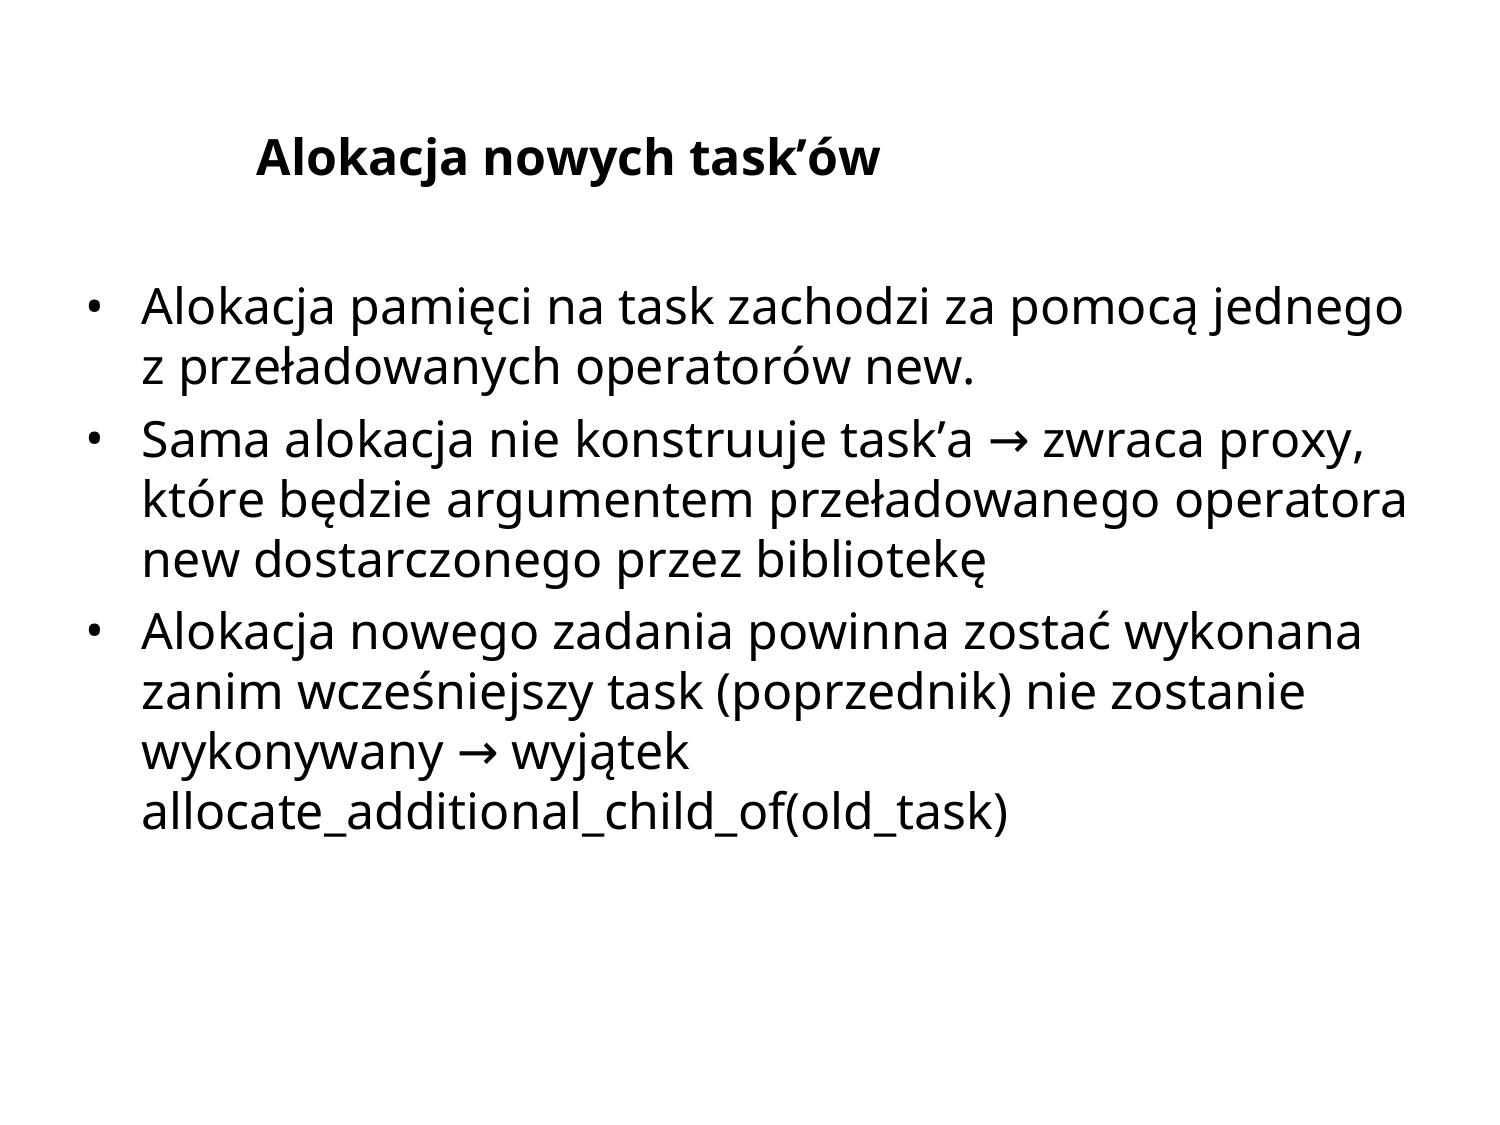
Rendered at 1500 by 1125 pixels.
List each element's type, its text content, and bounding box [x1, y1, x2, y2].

title Alokacja nowych task’ów [242, 78, 1425, 233]
list Alokacja pamięci na task zachodzi za pomocą jednego z przeładowanych operatorów new. Sama alokacja nie konstruuje task’a → zwraca proxy, które będzie argumentem przeładowanego operatora new dostarczonego przez bibliotekę Alokacja nowego zadania powinna zostać wykonana zanim wcześniejszy task (poprzednik) nie zostanie wykonywany → wyjątek allocate_additional_child_of(old_task) [70, 267, 1425, 1005]
